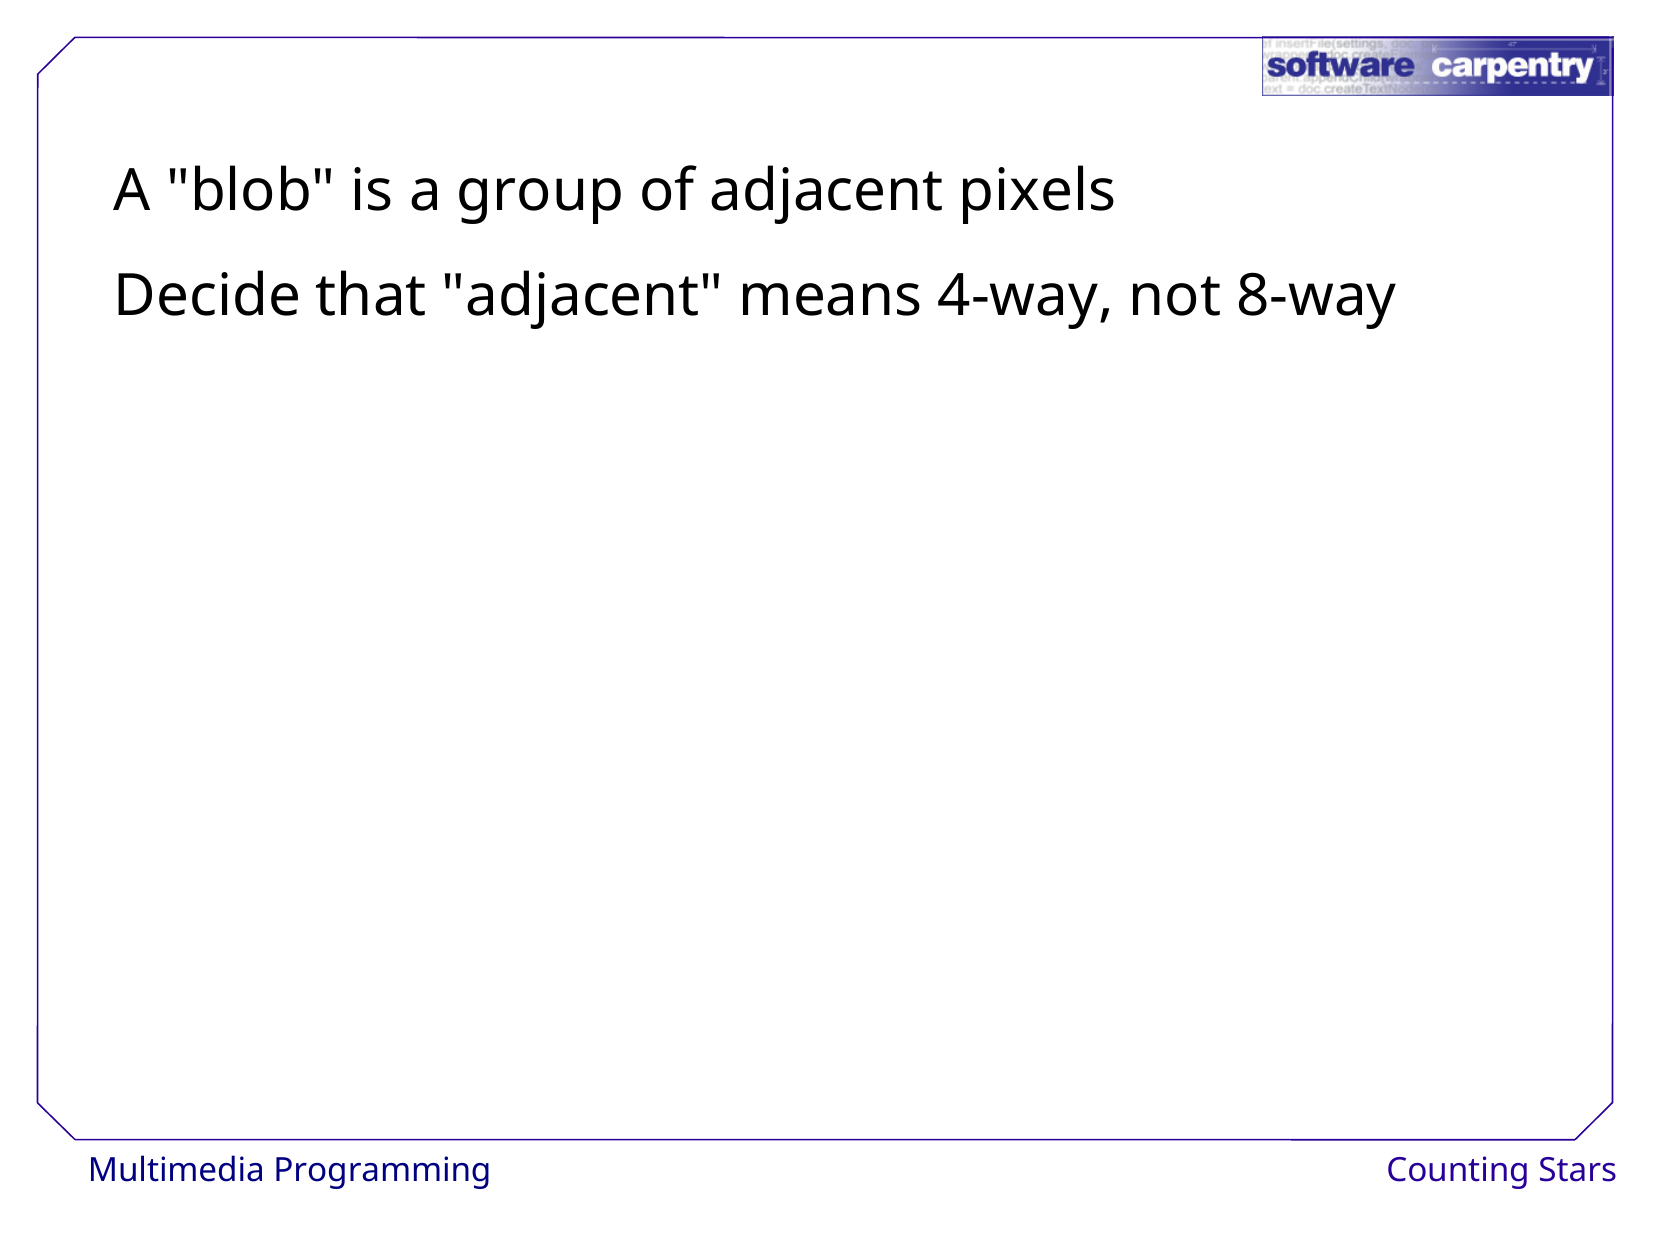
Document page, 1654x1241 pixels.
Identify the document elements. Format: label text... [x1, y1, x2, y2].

text_box A "blob" is a group of adjacent pixels Decide that "adjacent" means 4-way, not 8-way [99, 109, 1593, 335]
picture [1262, 36, 1614, 96]
